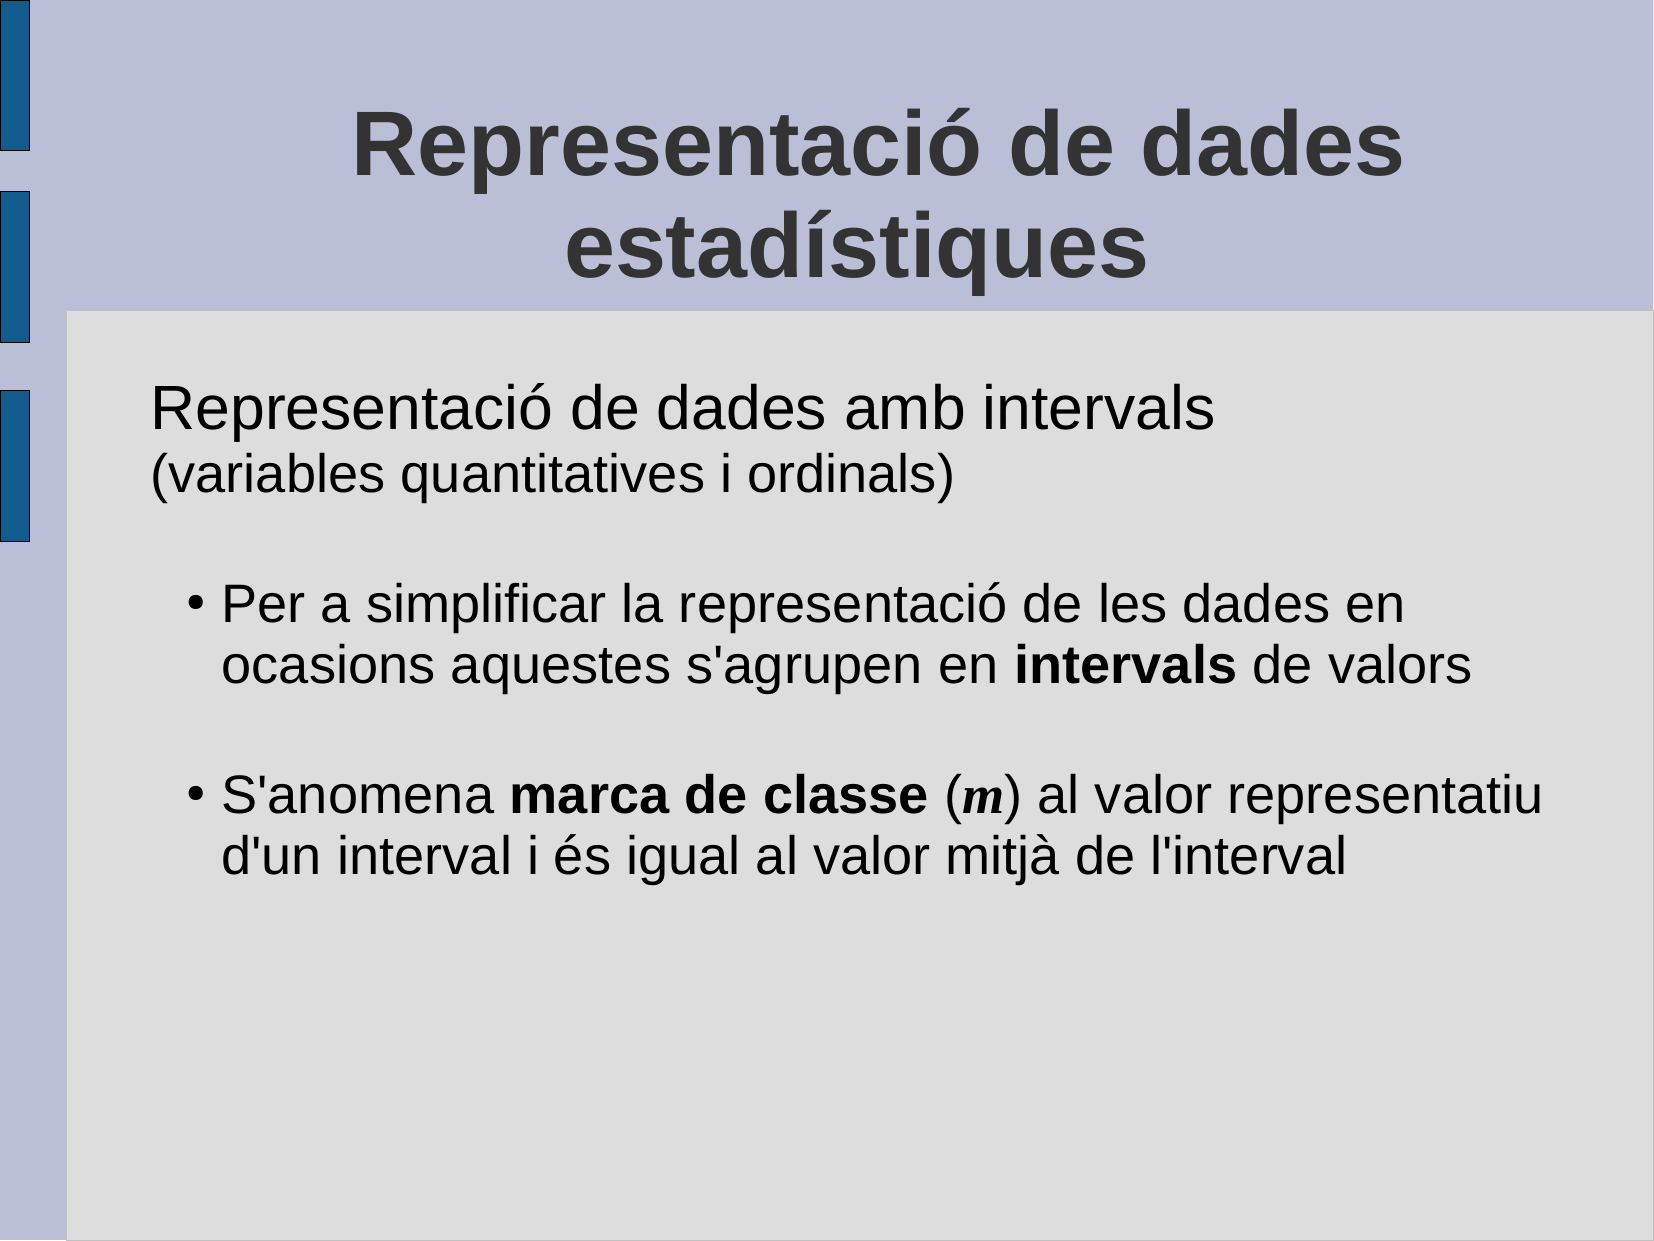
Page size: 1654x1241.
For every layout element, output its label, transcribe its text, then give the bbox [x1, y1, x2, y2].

text_box Representació de dades amb intervals (variables quantitatives i ordinals) Per a simplificar la representació de les dades en ocasions aquestes s'agrupen en intervals de valors S'anomena marca de classe (m) al valor representatiu d'un interval i és igual al valor mitjà de l'interval [135, 366, 1587, 1035]
title Representació de dades estadístiques [121, 91, 1534, 299]
